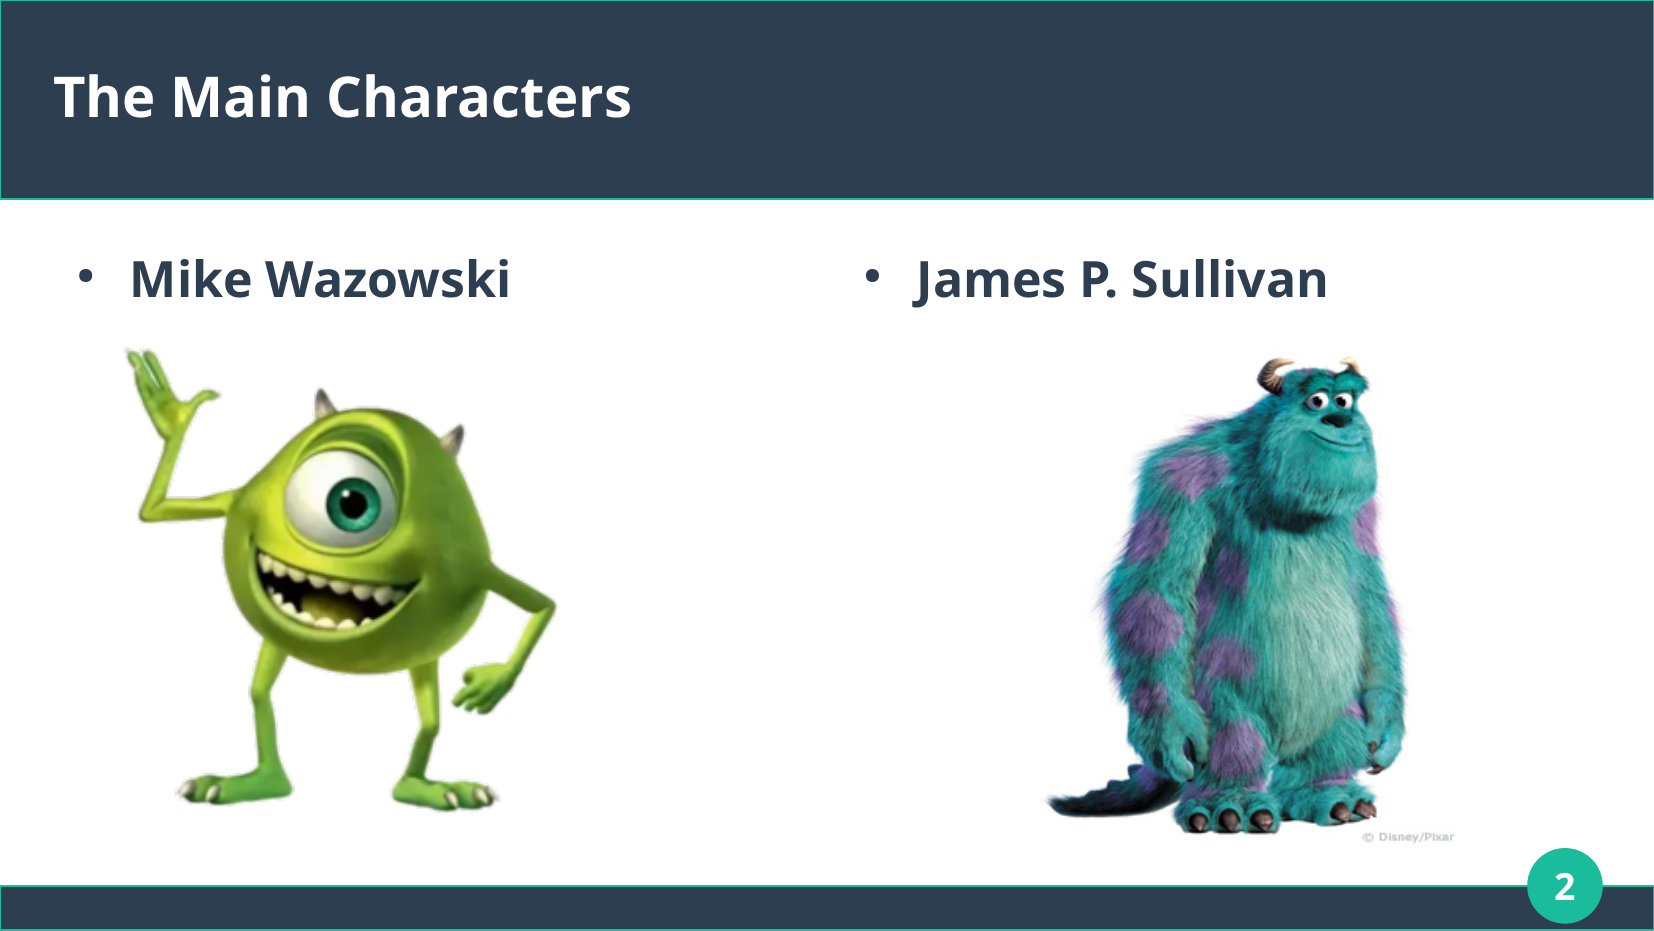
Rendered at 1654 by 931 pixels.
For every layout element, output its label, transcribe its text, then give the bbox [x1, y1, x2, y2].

picture [112, 337, 563, 819]
list Mike Wazowski [59, 243, 809, 864]
list James P. Sullivan [845, 243, 1596, 864]
picture [1006, 337, 1463, 852]
title The Main Characters [53, 37, 1589, 155]
